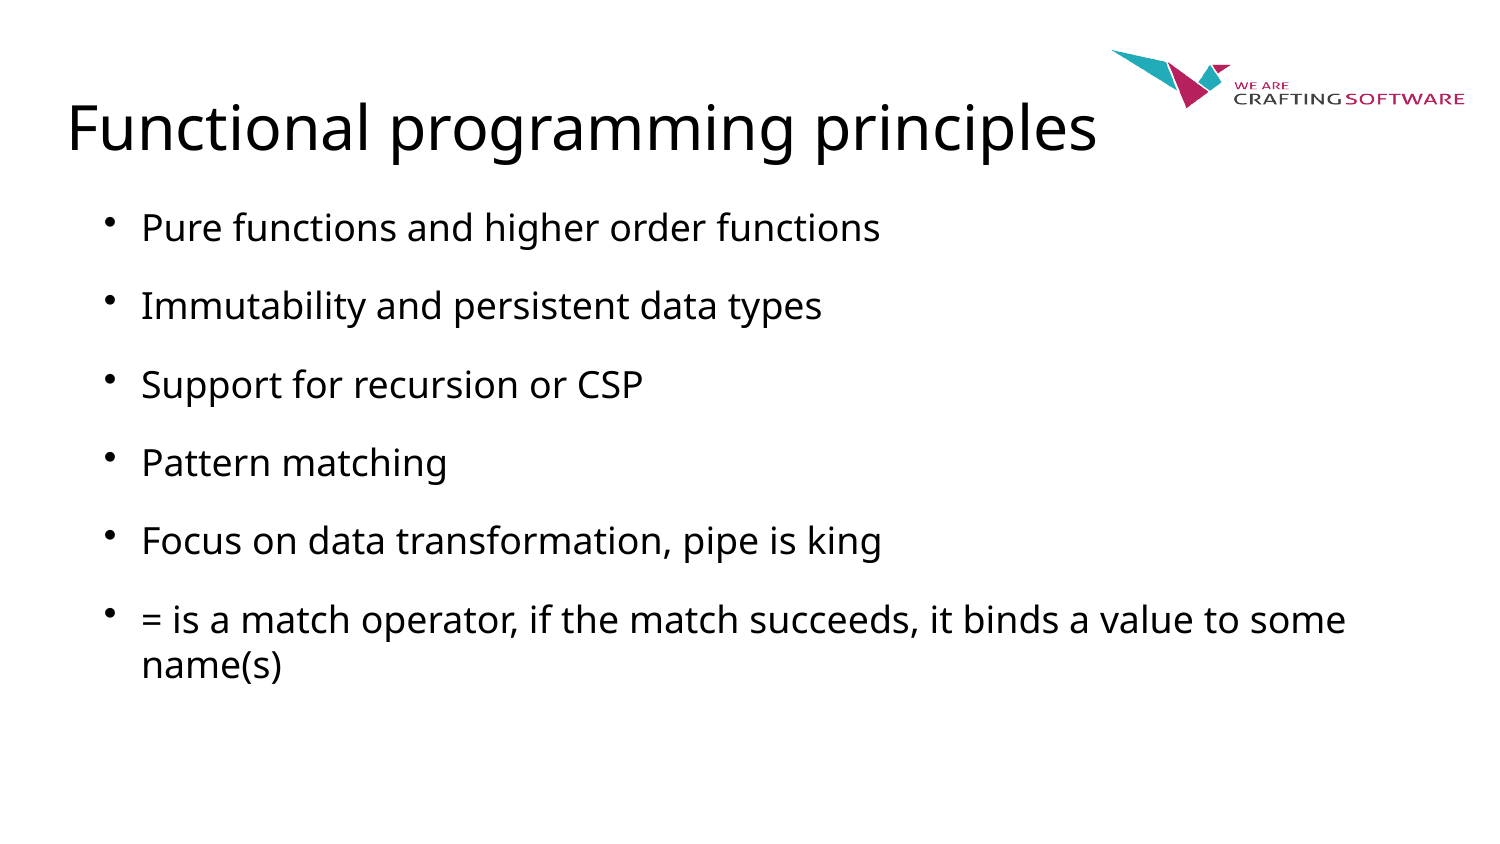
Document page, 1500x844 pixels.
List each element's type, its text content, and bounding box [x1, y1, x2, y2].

list Pure functions and higher order functions Immutability and persistent data types Support for recursion or CSP Pattern matching Focus on data transformation, pipe is king = is a match operator, if the match succeeds, it binds a value to some name(s) [51, 189, 1449, 750]
title Functional programming principles [51, 72, 1449, 167]
picture [1094, 0, 1481, 163]
